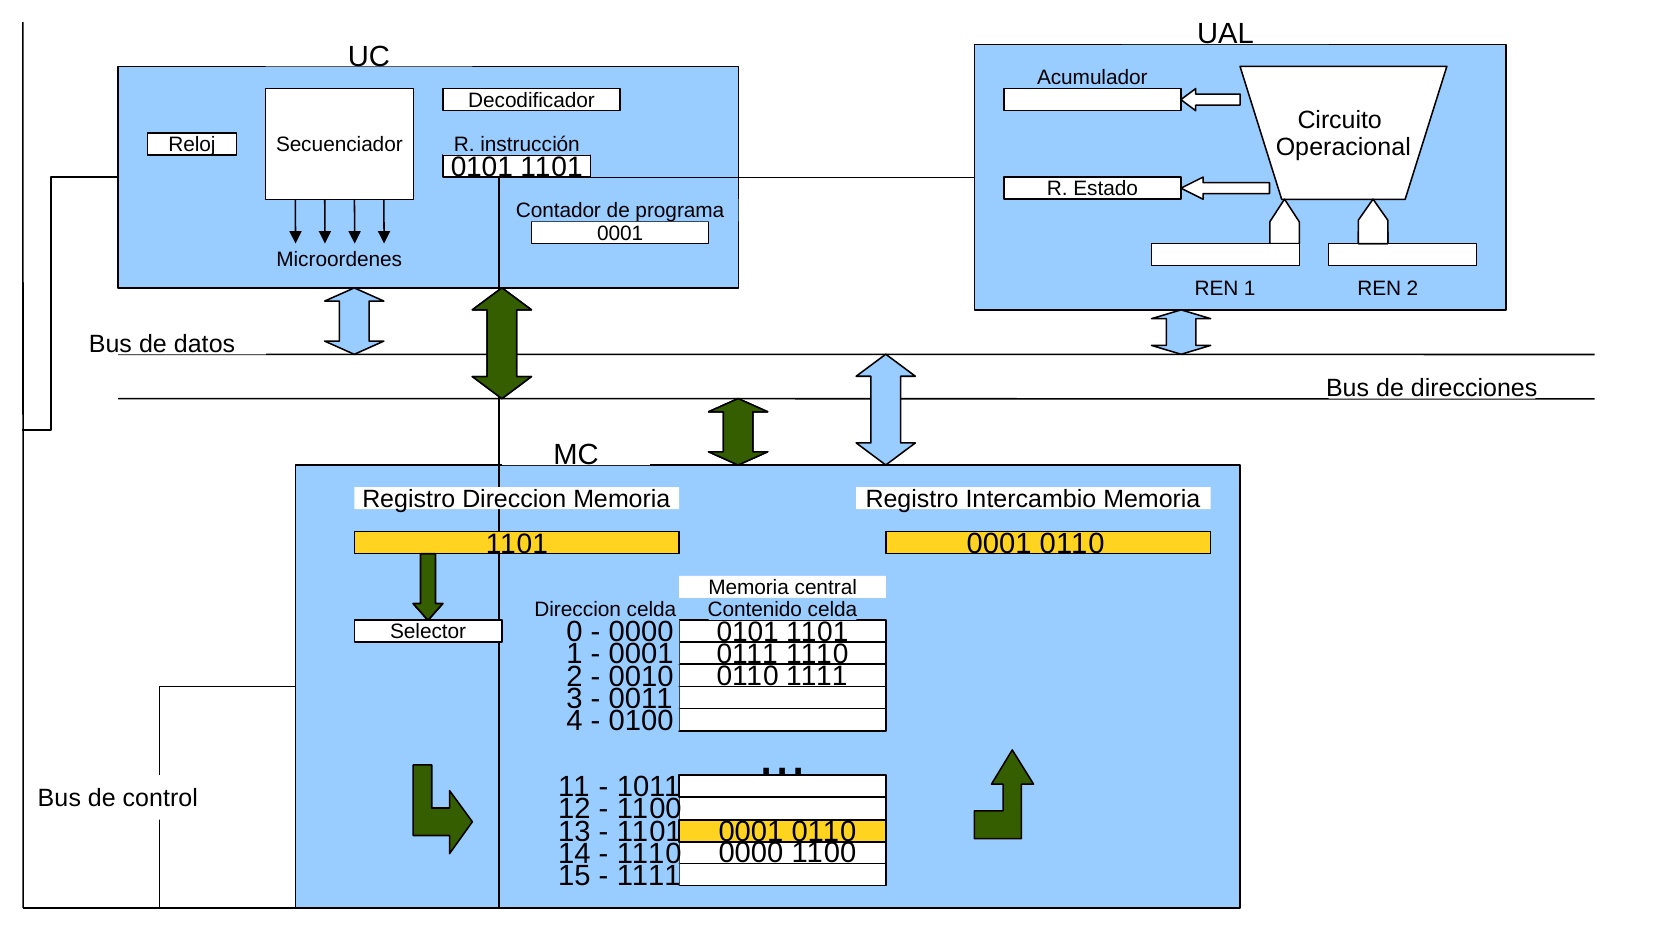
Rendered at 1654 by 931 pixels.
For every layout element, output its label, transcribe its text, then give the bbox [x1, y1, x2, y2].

text_box 0001 0110 [679, 819, 886, 843]
text_box Decodificador [442, 88, 621, 111]
text_box Microordenes [265, 248, 414, 271]
text_box R. Estado [1003, 177, 1181, 200]
text_box 11 - 1011 [560, 775, 679, 797]
text_box Direccion celda [531, 597, 680, 620]
text_box [295, 464, 498, 907]
text_box 14 - 1110 [560, 841, 680, 863]
text_box Circuito Operacional [1240, 66, 1447, 200]
text_box 1101 [354, 531, 680, 554]
text_box 12 - 1100 [560, 797, 680, 819]
text_box Bus de control [29, 775, 207, 820]
text_box 15 - 1111 [560, 863, 680, 886]
text_box 3 - 0011 [560, 686, 680, 708]
text_box [118, 66, 739, 355]
text_box [974, 44, 1507, 355]
text_box Bus de direcciones [1328, 376, 1536, 399]
text_box Registro Intercambio Memoria [856, 487, 1211, 510]
text_box 0101 1101 [680, 620, 886, 643]
text_box 0 - 0000 [560, 620, 680, 642]
text_box [500, 354, 1241, 908]
text_box Bus de datos [59, 332, 266, 355]
text_box 4 - 0100 [560, 708, 680, 731]
text_box 2 - 0010 [560, 664, 680, 686]
text_box 1 - 0001 [560, 642, 680, 664]
text_box Secuenciador [265, 88, 414, 200]
text_box Contenido celda [708, 597, 857, 620]
text_box 0001 0110 [885, 531, 1211, 554]
text_box Registro Direccion Memoria [354, 487, 680, 510]
text_box MC [502, 442, 650, 466]
text_box Selector [354, 620, 503, 643]
text_box Memoria central [679, 575, 886, 598]
text_box UAL [1122, 22, 1329, 45]
text_box 0000 1100 [680, 843, 886, 863]
text_box Reloj [147, 132, 237, 155]
text_box Acumulador [1003, 66, 1181, 88]
text_box [472, 178, 739, 399]
text_box 0001 [531, 222, 709, 244]
text_box R. instrucción [442, 132, 591, 155]
text_box UC [265, 44, 473, 67]
text_box 0111 1110 [680, 643, 886, 664]
text_box 0110 1111 [680, 664, 886, 686]
text_box 0101 1101 [442, 155, 591, 178]
text_box Contador de programa [502, 199, 739, 222]
text_box 13 - 1101 [560, 819, 679, 841]
